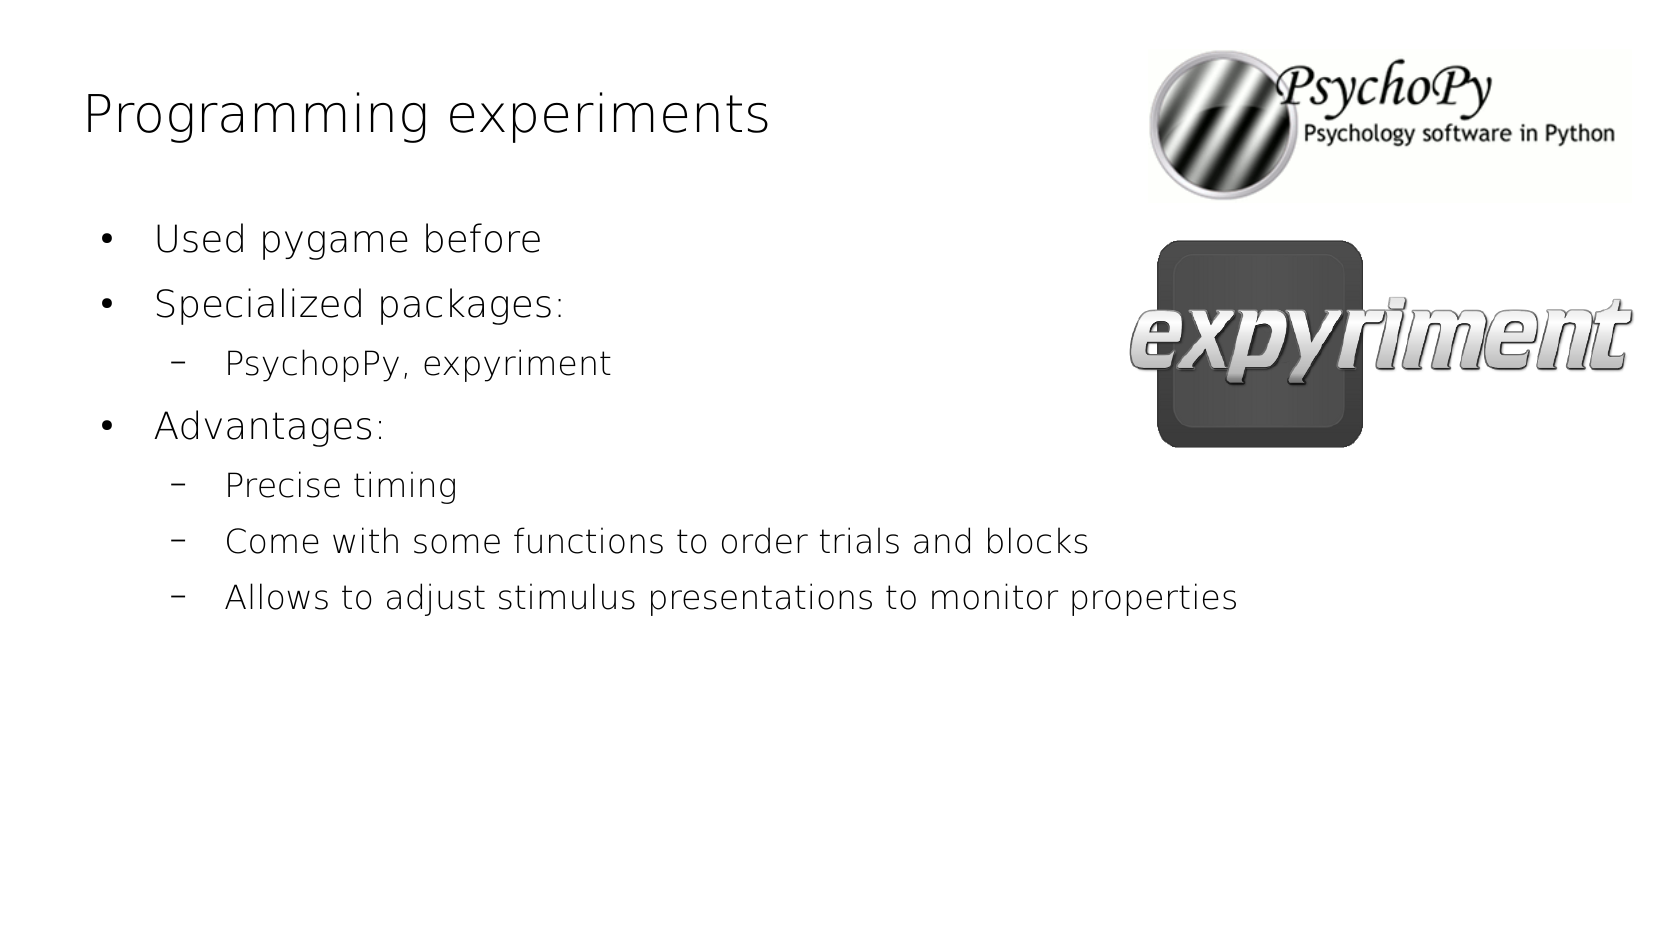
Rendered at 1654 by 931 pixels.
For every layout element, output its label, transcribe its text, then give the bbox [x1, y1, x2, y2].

picture [1148, 49, 1632, 203]
list Used pygame before Specialized packages: PsychopPy, expyriment Advantages: Precise timing Come with some functions to order trials and blocks Allows to adjust stimulus presentations to monitor properties [82, 217, 1571, 758]
picture [1117, 229, 1645, 459]
title Programming experiments [82, 37, 1571, 193]
